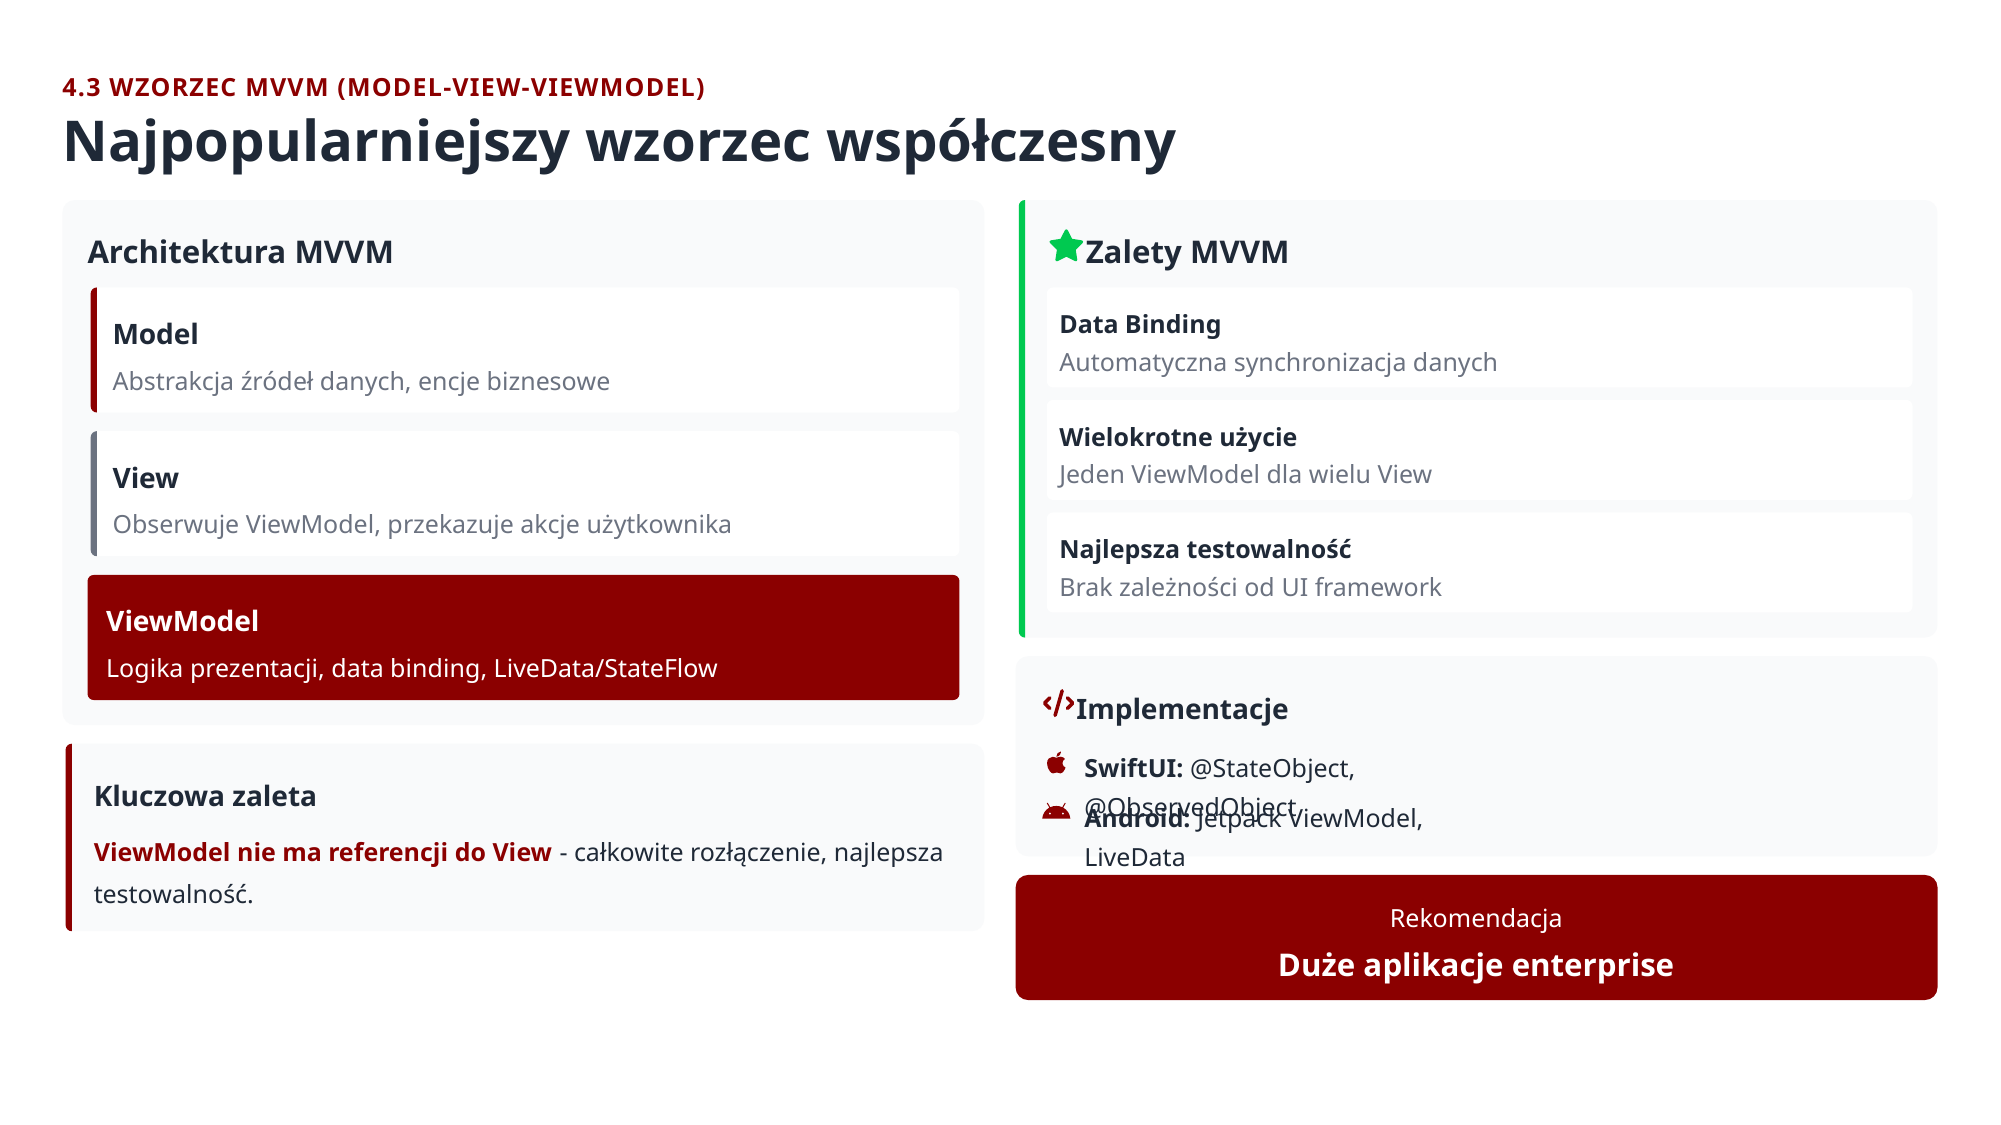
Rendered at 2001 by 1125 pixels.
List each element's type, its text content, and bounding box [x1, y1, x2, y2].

text_box Logika prezentacji, data binding, LiveData/StateFlow [106, 644, 953, 681]
text_box Najlepsza testowalność [1059, 525, 1913, 562]
text_box [62, 200, 985, 726]
text_box Implementacje [1077, 681, 1927, 725]
text_box [1015, 874, 1938, 1001]
text_box View [112, 450, 955, 494]
text_box Abstrakcja źródeł danych, encje biznesowe [112, 356, 953, 394]
text_box Obserwuje ViewModel, przekazuje akcje użytkownika [112, 500, 953, 538]
text_box [65, 743, 985, 932]
text_box Jeden ViewModel dla wielu View [1059, 450, 1913, 488]
text_box [1135, 850, 1144, 857]
text_box [1015, 656, 1938, 857]
text_box Model [112, 306, 955, 350]
text_box Wielokrotne użycie [1059, 412, 1913, 450]
text_box ViewModel nie ma referencji do View - całkowite rozłączenie, najlepsza testowalność. [94, 825, 972, 906]
text_box 4.3 WZORZEC MVVM (MODEL-VIEW-VIEWMODEL) [62, 62, 1950, 100]
text_box Android: Jetpack ViewModel, LiveData [1084, 794, 1527, 831]
text_box Rekomendacja [1028, 894, 1925, 931]
text_box Automatyczna synchronizacja danych [1059, 337, 1913, 375]
text_box Kluczowa zaleta [94, 769, 974, 812]
text_box Najpopularniejszy wzorzec współczesny [62, 112, 1966, 175]
text_box ViewModel [106, 594, 955, 637]
text_box Architektura MVVM [88, 225, 975, 269]
text_box Duże aplikacje enterprise [1027, 937, 1927, 981]
text_box [1018, 200, 1938, 638]
text_box Brak zależności od UI framework [1059, 562, 1913, 600]
text_box SwiftUI: @StateObject, @ObservedObject [1084, 744, 1559, 781]
text_box Zalety MVVM [1086, 225, 1928, 269]
text_box Data Binding [1059, 300, 1913, 337]
